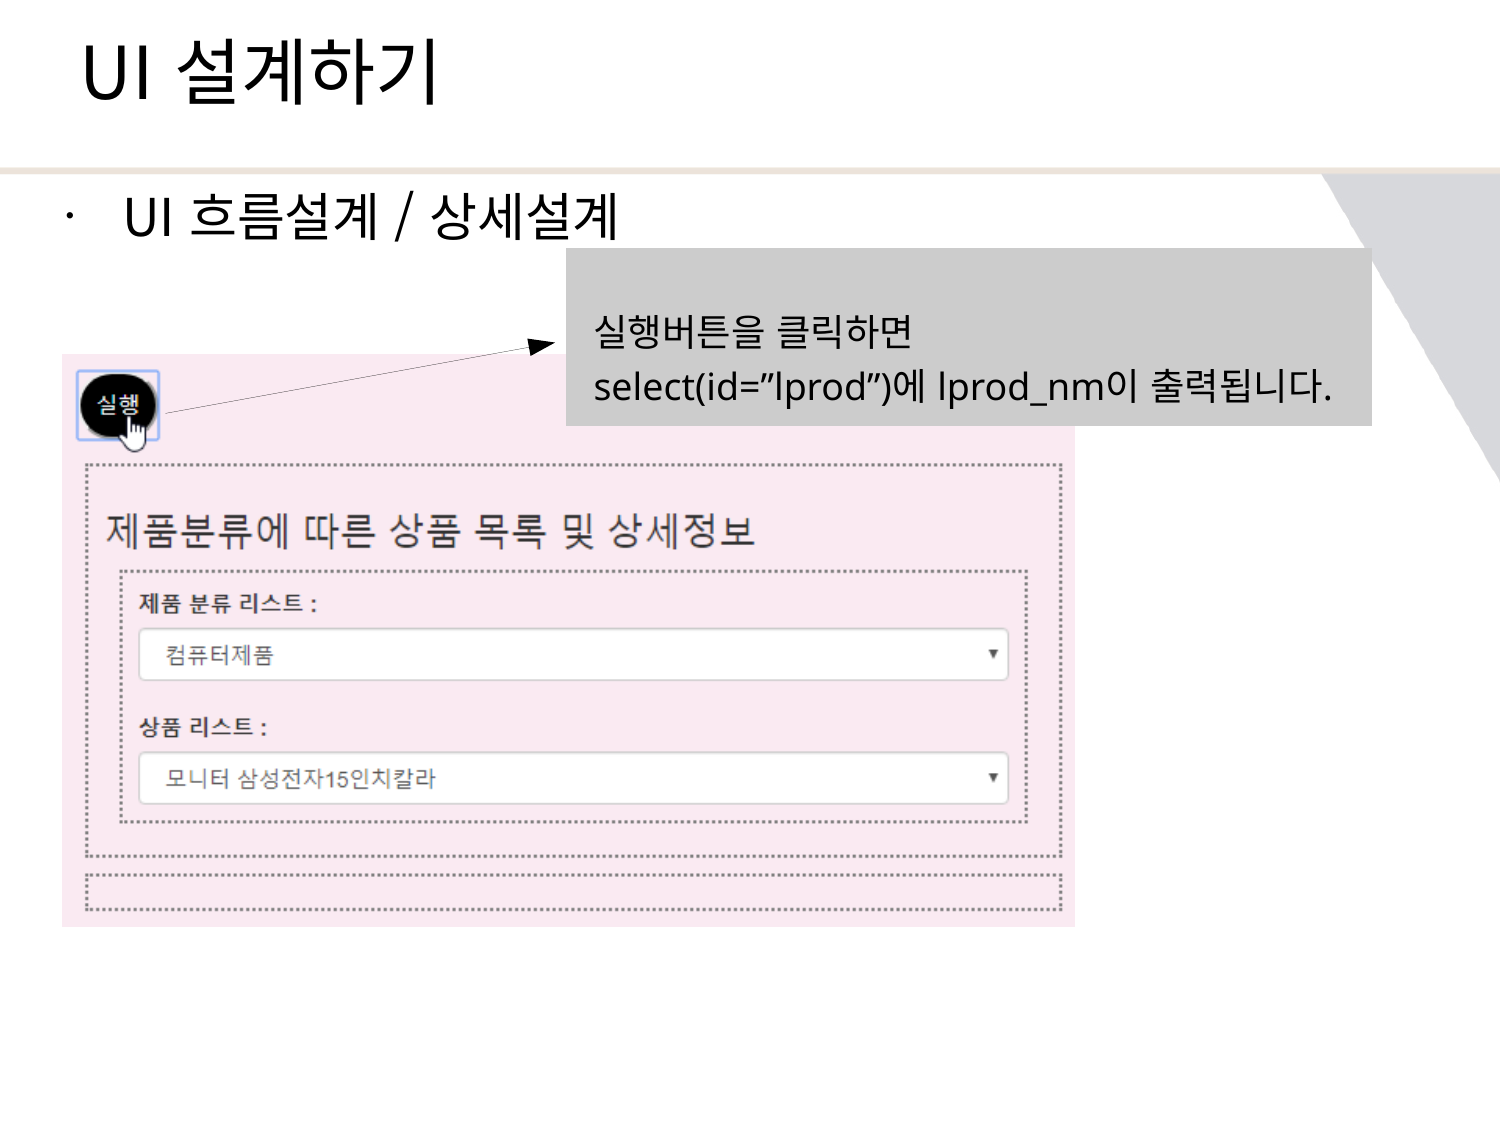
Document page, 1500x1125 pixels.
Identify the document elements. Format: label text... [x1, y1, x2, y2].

picture [0, 0, 1500, 1125]
text_box [566, 248, 1372, 426]
list UI 흐름설계 / 상세설계 [50, 177, 1442, 1114]
title UI 설계하기 [64, 19, 1322, 151]
text_box 실행버튼을 클릭하면 select(id=”lprod”)에 lprod_nm이 출력됩니다. [578, 295, 1386, 397]
